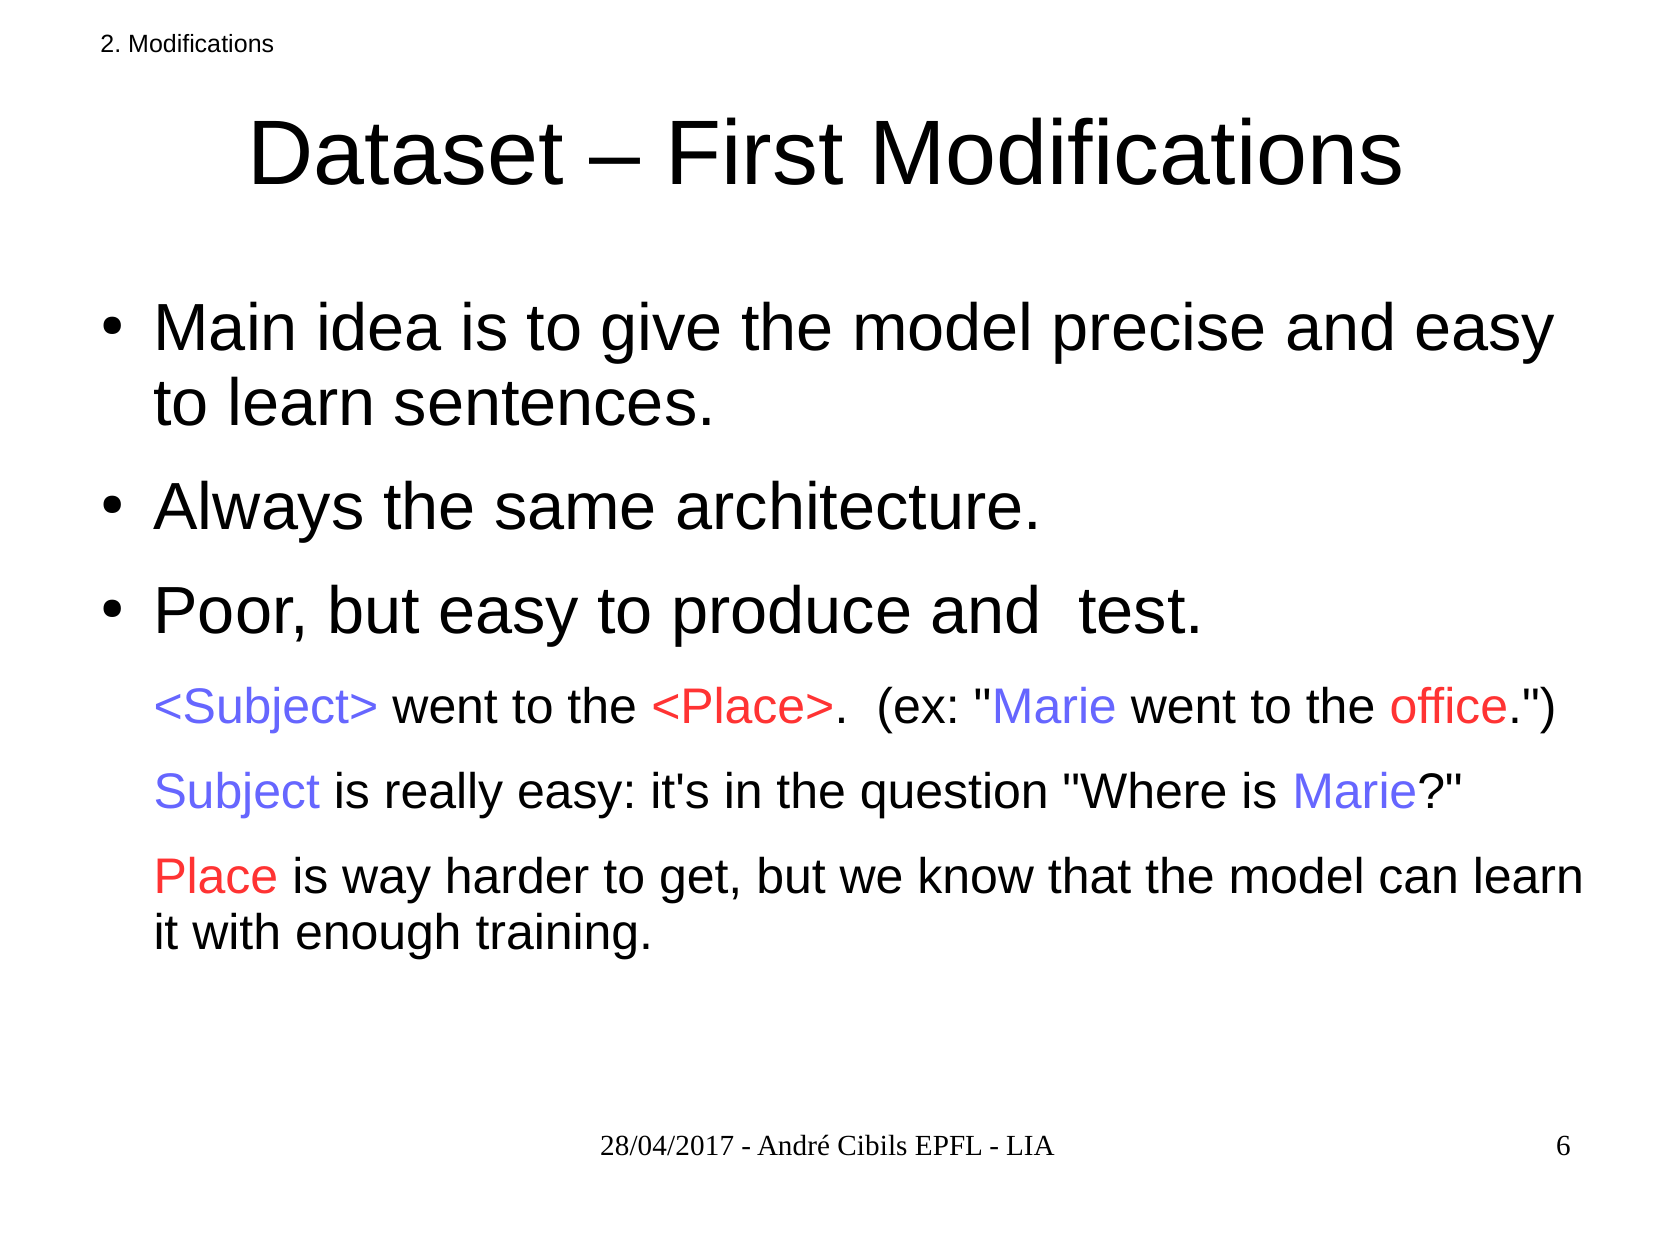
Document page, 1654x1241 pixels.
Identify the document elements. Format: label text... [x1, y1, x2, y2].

list Main idea is to give the model precise and easy to learn sentences. Always the same architecture. Poor, but easy to produce and test. <Subject> went to the <Place>. (ex: "Marie went to the office.") Subject is really easy: it's in the question "Where is Marie?" Place is way harder to get, but we know that the model can learn it with enough training. [82, 290, 1595, 1109]
list 2. Modifications [29, 29, 945, 58]
title Dataset – First Modifications [82, 49, 1571, 257]
